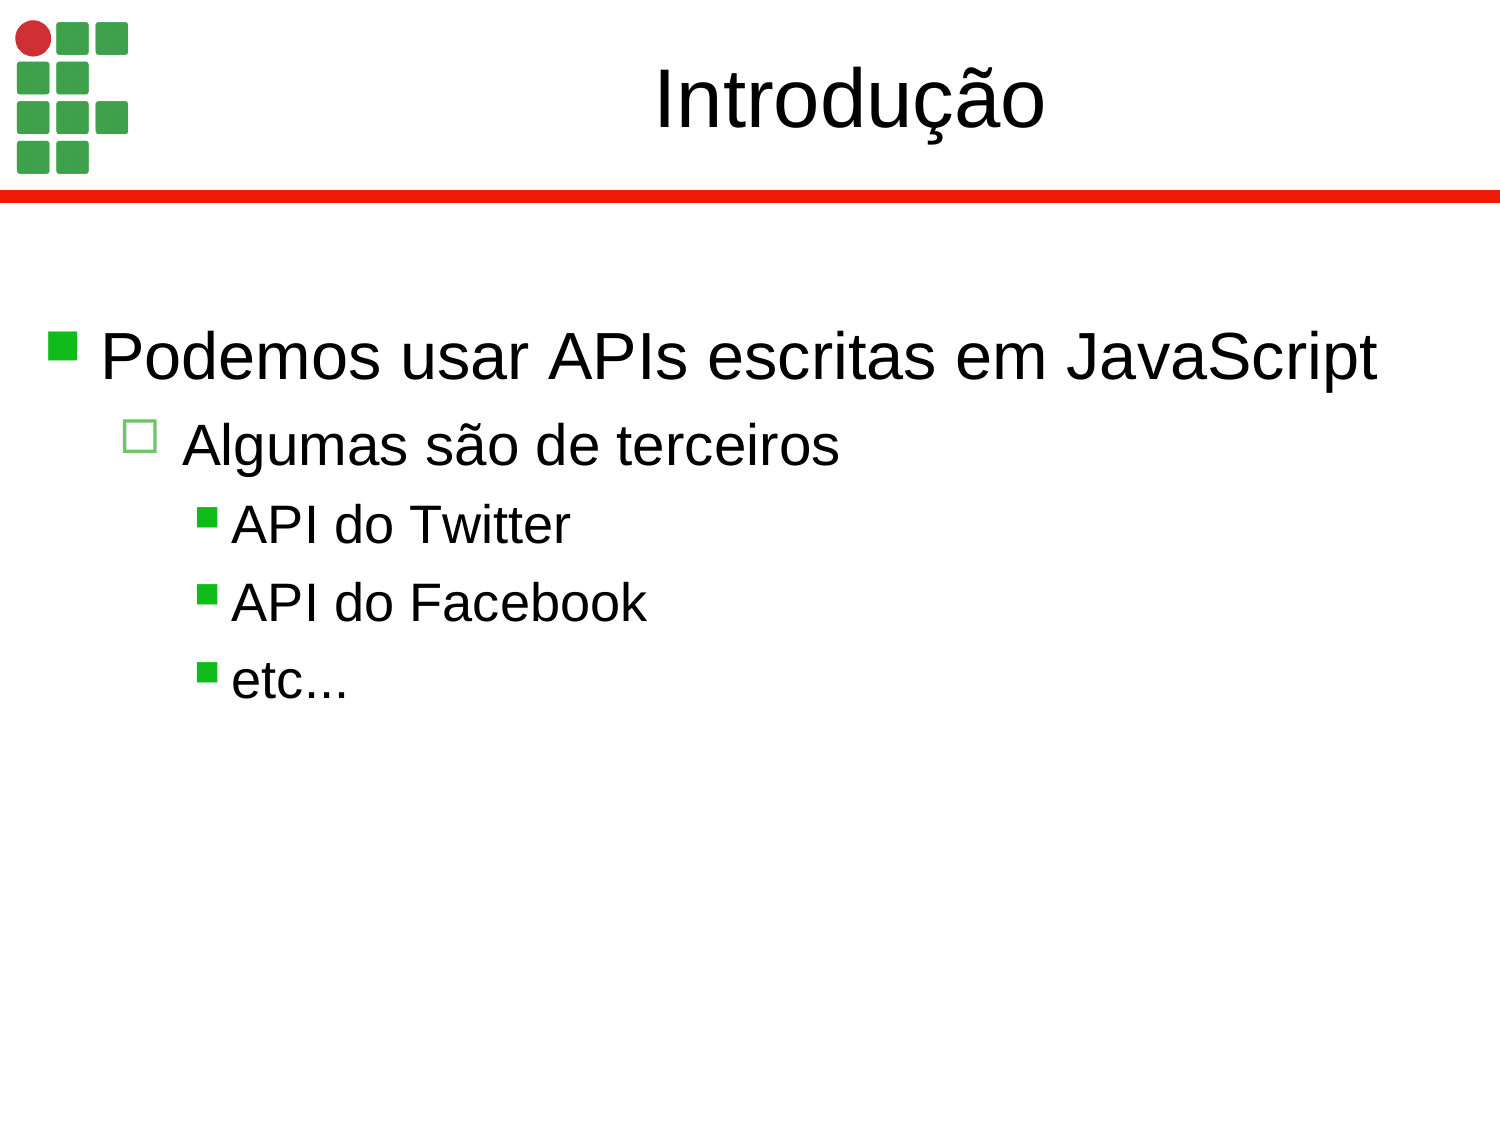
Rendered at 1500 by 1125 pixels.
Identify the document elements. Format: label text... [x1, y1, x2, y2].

picture [14, 16, 130, 178]
list Podemos usar APIs escritas em JavaScript Algumas são de terceiros API do Twitter API do Facebook etc... [29, 207, 1471, 1087]
title Introdução [230, 0, 1471, 202]
